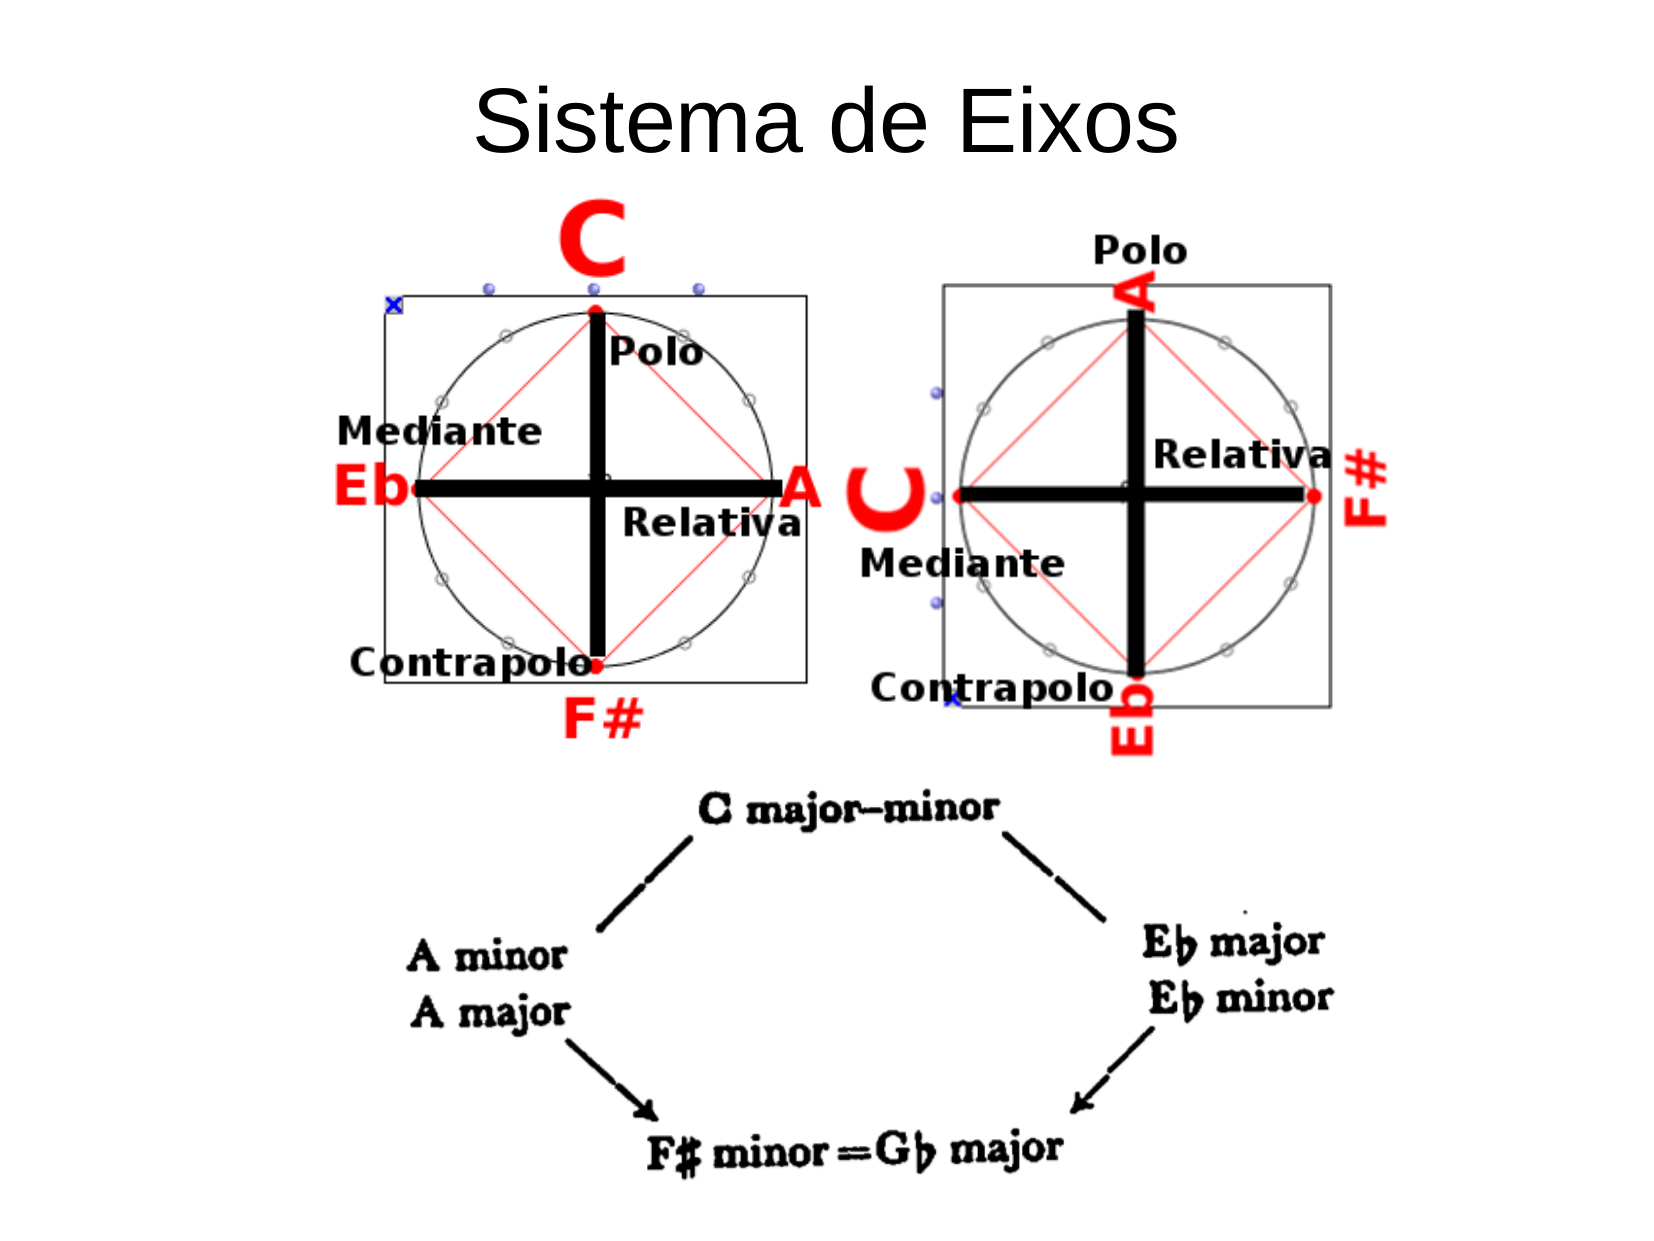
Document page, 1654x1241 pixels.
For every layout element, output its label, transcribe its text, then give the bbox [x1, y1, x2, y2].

picture [330, 177, 1397, 1186]
title Sistema de Eixos [82, 17, 1571, 225]
